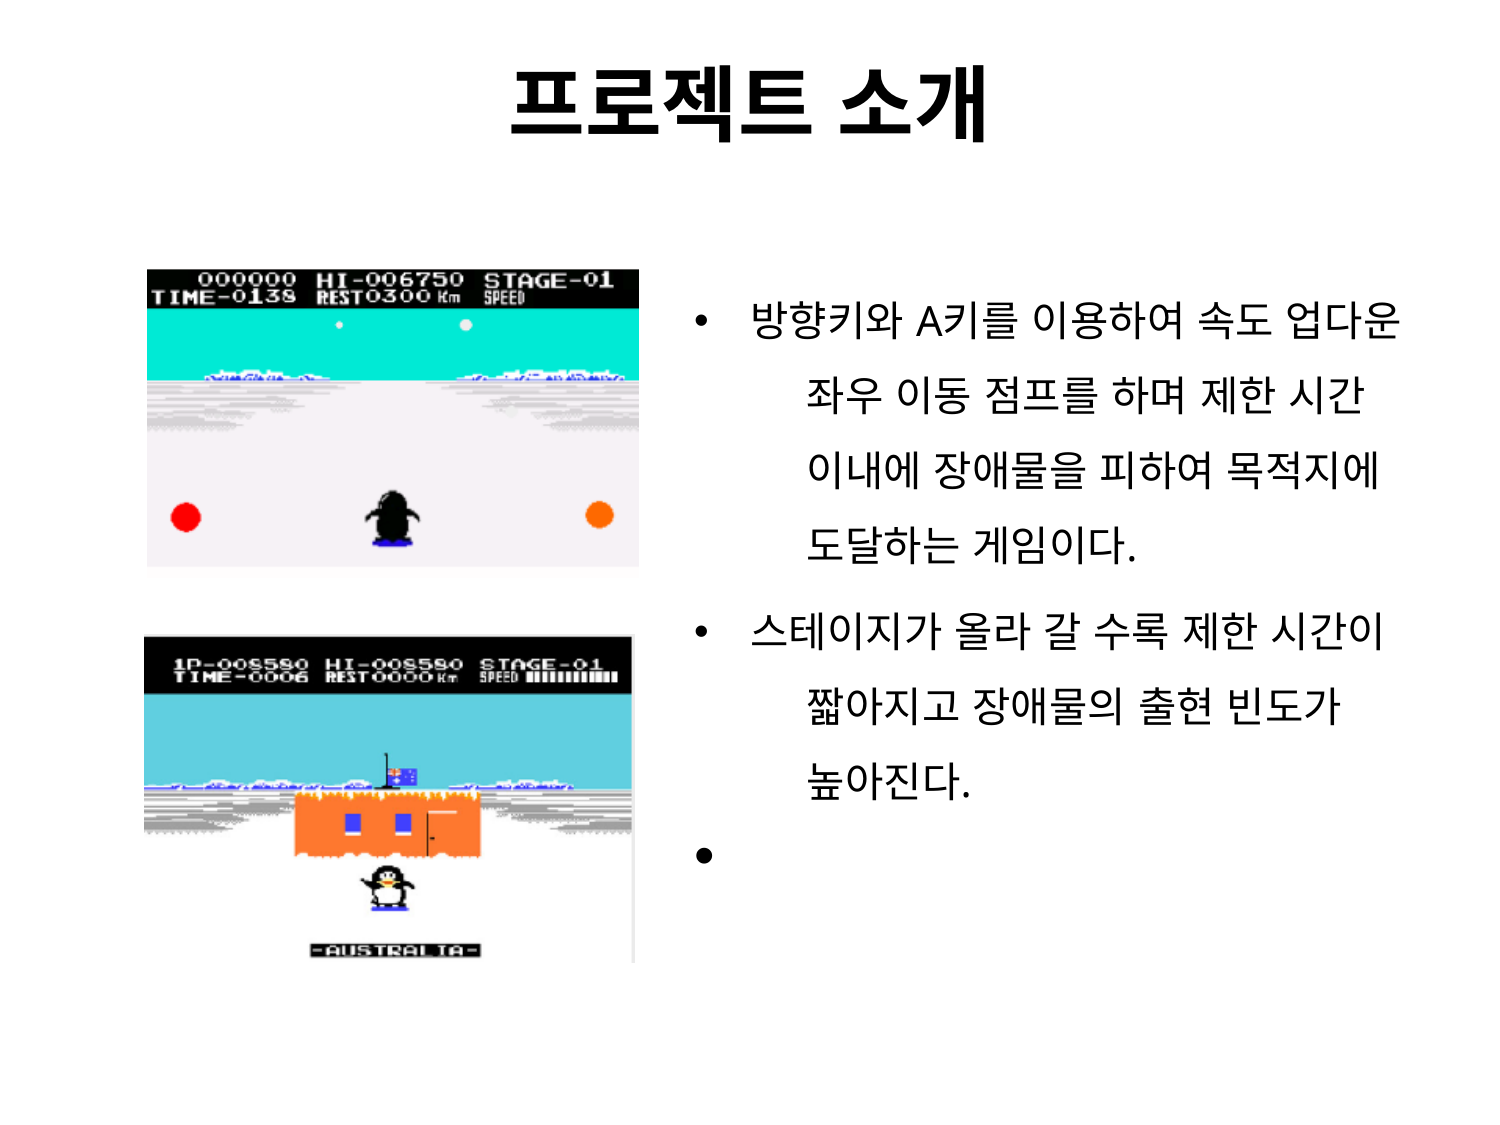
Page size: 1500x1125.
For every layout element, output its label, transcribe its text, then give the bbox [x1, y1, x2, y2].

list [75, 262, 679, 1005]
picture [147, 268, 639, 578]
list 방향키와 A키를 이용하여 속도 업다운 좌우 이동 점프를 하며 제한 시간 이내에 장애물을 피하여 목적지에 도달하는 게임이다. 스테이지가 올라 갈 수록 제한 시간이 짧아지고 장애물의 출현 빈도가 높아진다. [679, 262, 1447, 1005]
picture [144, 634, 635, 963]
title 프로젝트 소개 [75, 45, 1426, 233]
